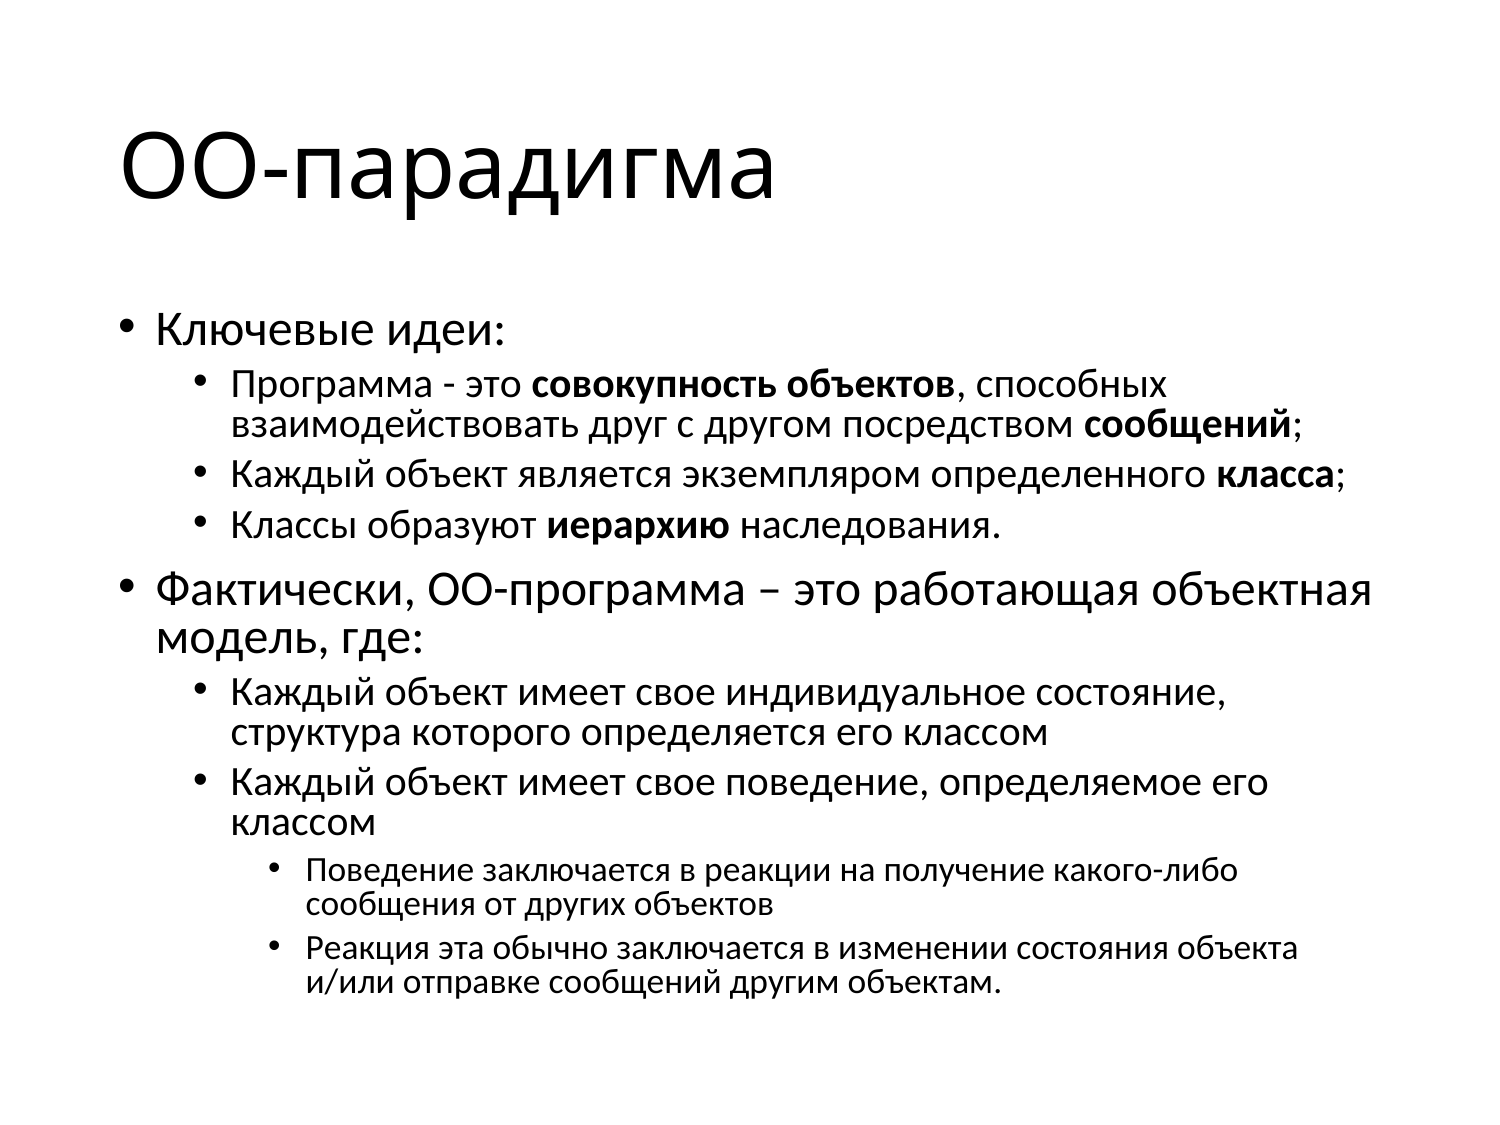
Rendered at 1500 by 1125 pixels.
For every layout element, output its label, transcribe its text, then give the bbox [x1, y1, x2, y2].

title ОО-парадигма [103, 59, 1397, 278]
list Ключевые идеи: Программа - это совокупность объектов, способных взаимодействовать друг с другом посредством сообщений; Каждый объект является экземпляром определенного класса; Классы образуют иерархию наследования. Фактически, ОО-программа – это работающая объектная модель, где: Каждый объект имеет свое индивидуальное состояние, структура которого определяется его классом Каждый объект имеет свое поведение, определяемое его классом Поведение заключается в реакции на получение какого-либо сообщения от других объектов Реакция эта обычно заключается в изменении состояния объекта и/или отправке сообщений другим объектам. [103, 299, 1397, 1014]
